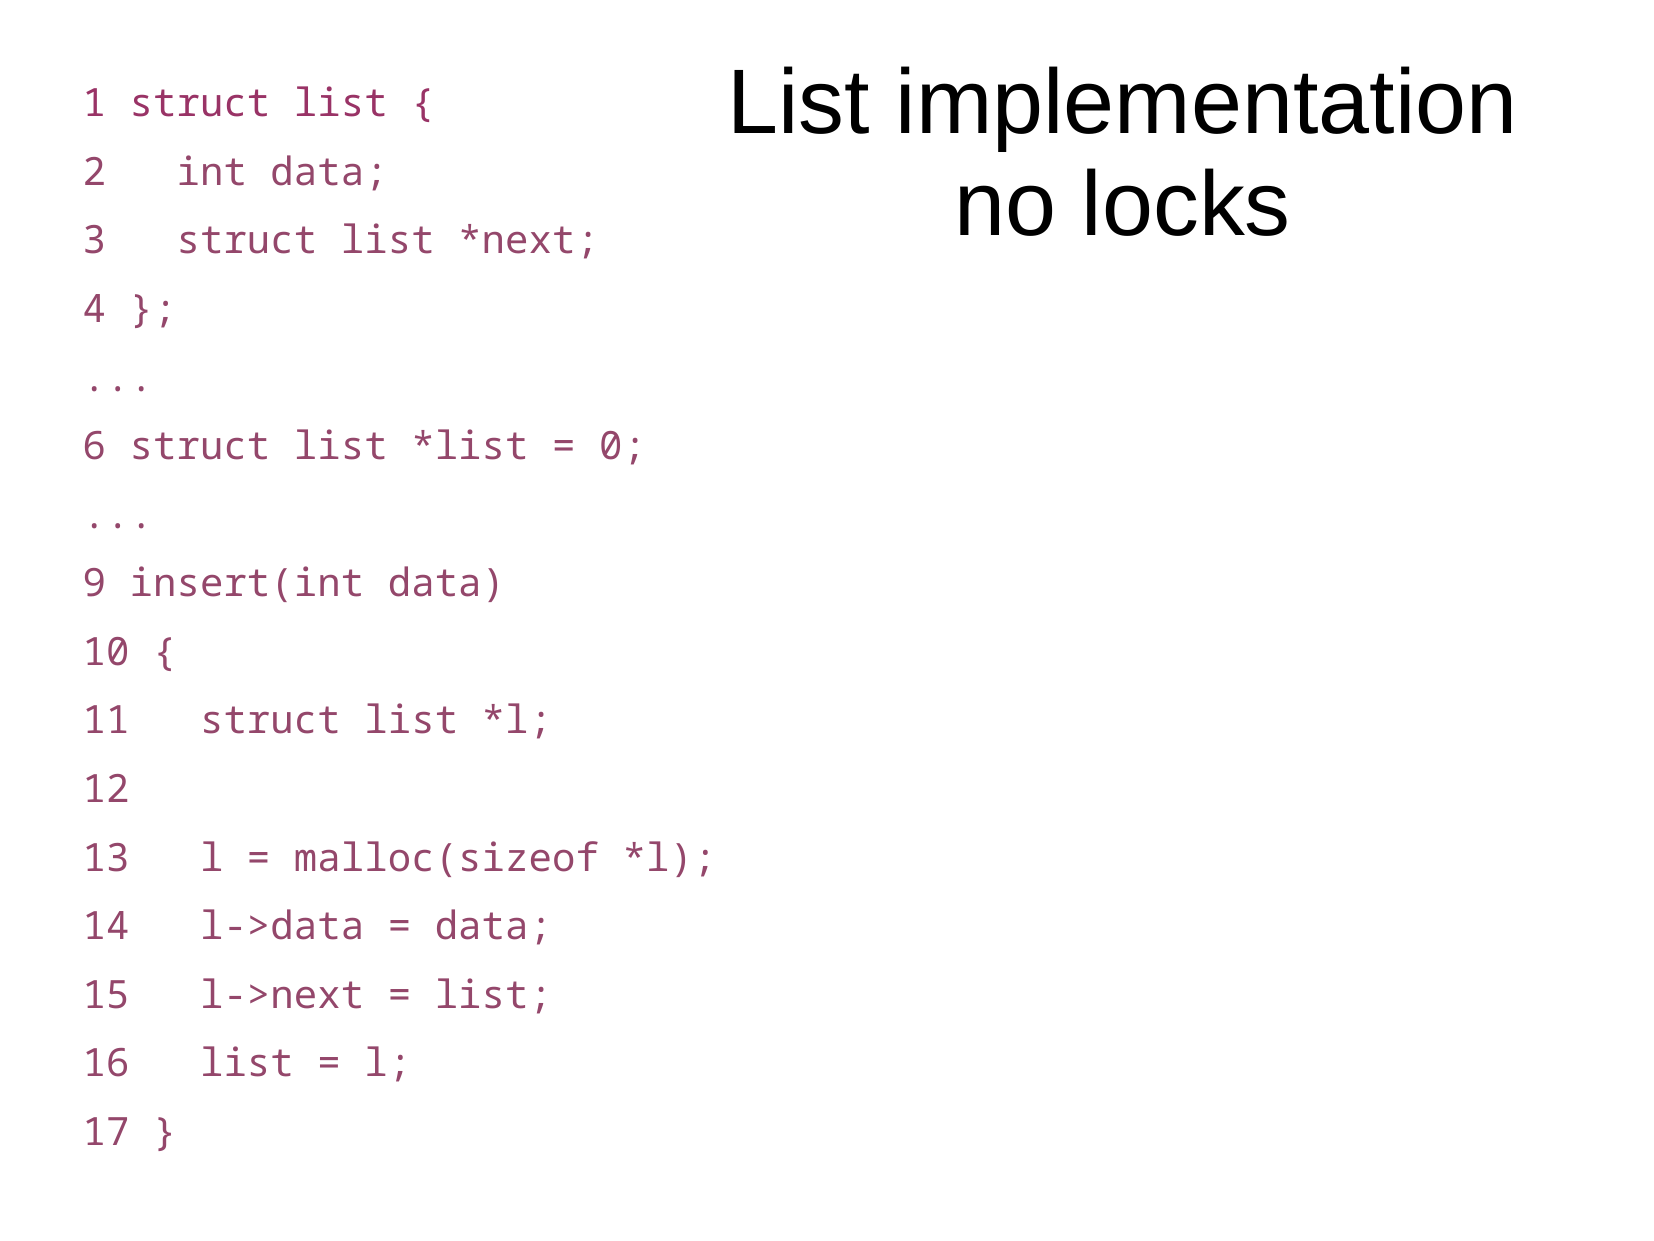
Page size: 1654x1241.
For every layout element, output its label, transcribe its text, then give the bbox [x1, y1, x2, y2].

title List implementation no locks [675, 49, 1571, 257]
list 1 struct list { 2 int data; 3 struct list *next; 4 }; ... 6 struct list *list = 0; ... 9 insert(int data) 10 { 11 struct list *l; 12 13 l = malloc(sizeof *l); 14 l->data = data; 15 l->next = list; 16 list = l; 17 } [82, 75, 1571, 1163]
